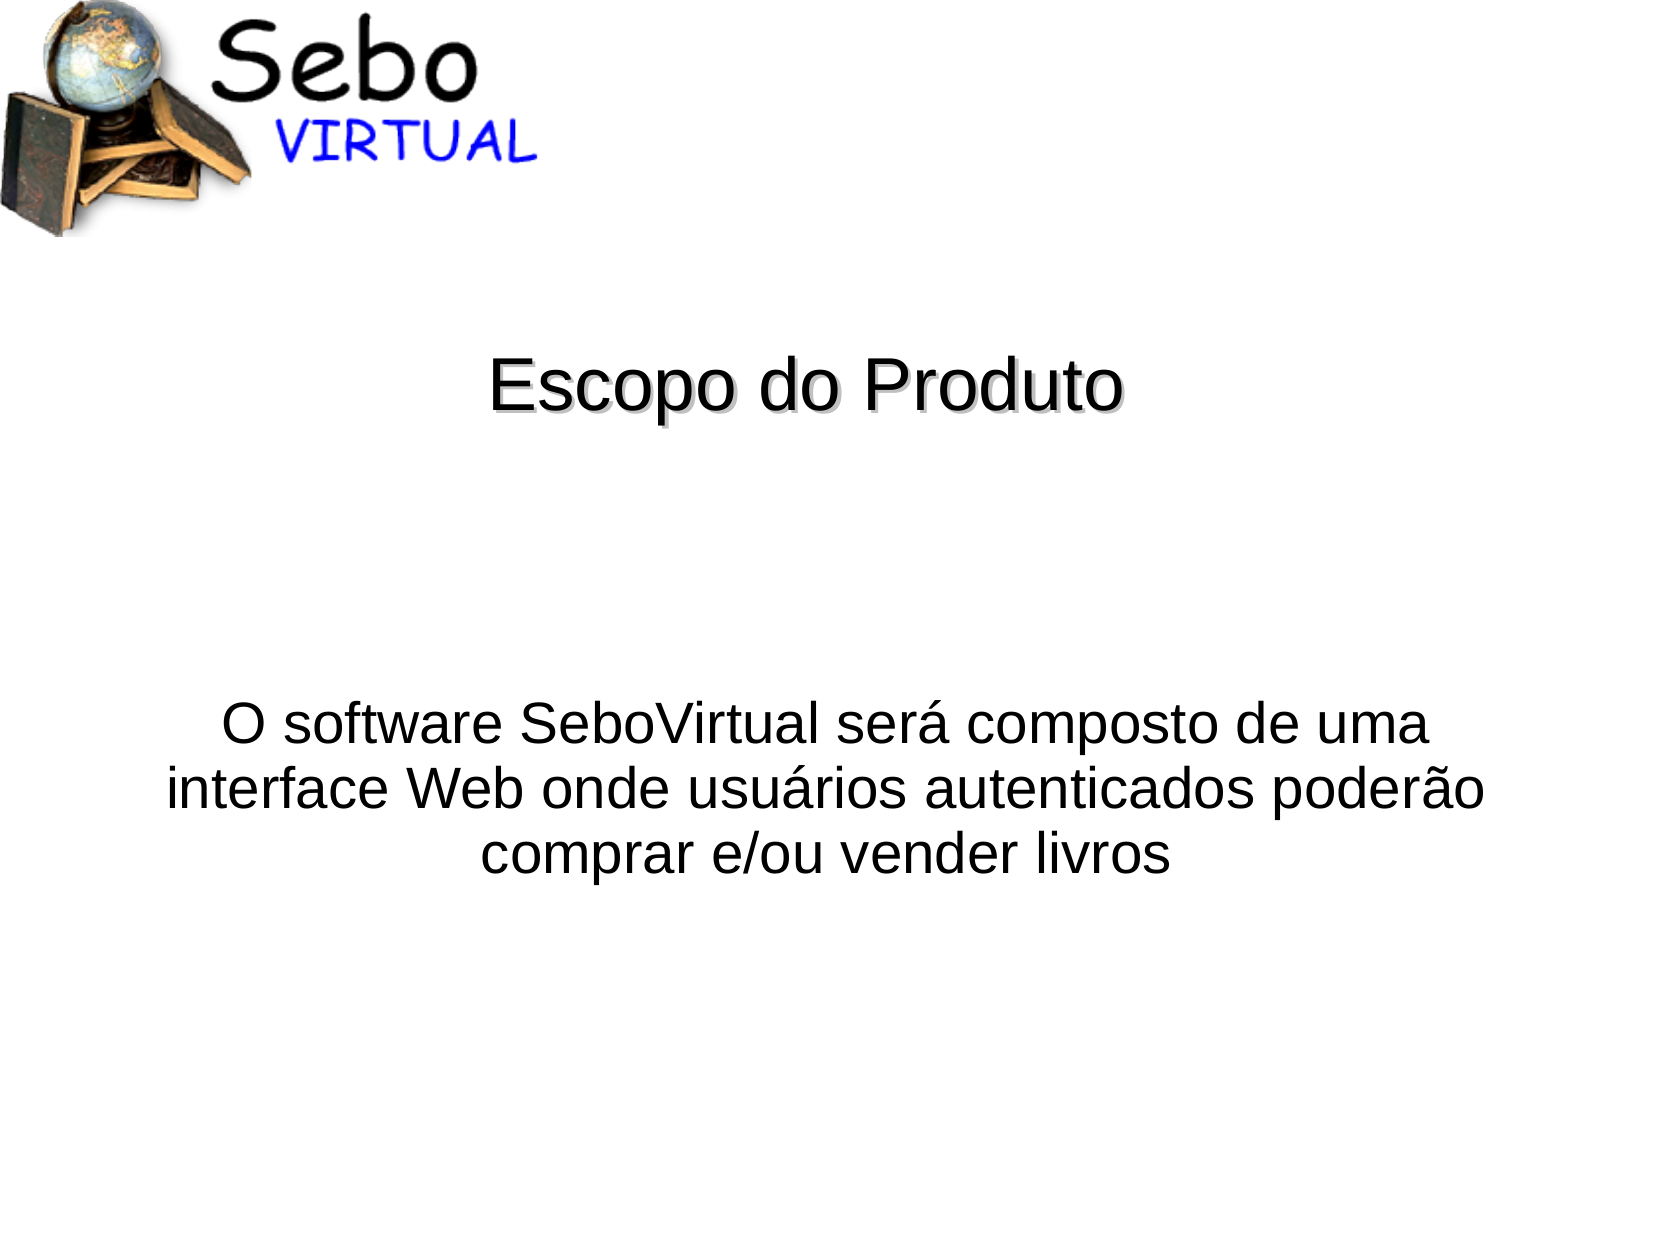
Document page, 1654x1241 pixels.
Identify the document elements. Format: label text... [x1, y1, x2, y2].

text_box Escopo do Produto [472, 335, 1182, 443]
picture [0, 0, 591, 237]
text_box O software SeboVirtual será composto de uma interface Web onde usuários autenticados poderão comprar e/ou vender livros [118, 682, 1536, 916]
